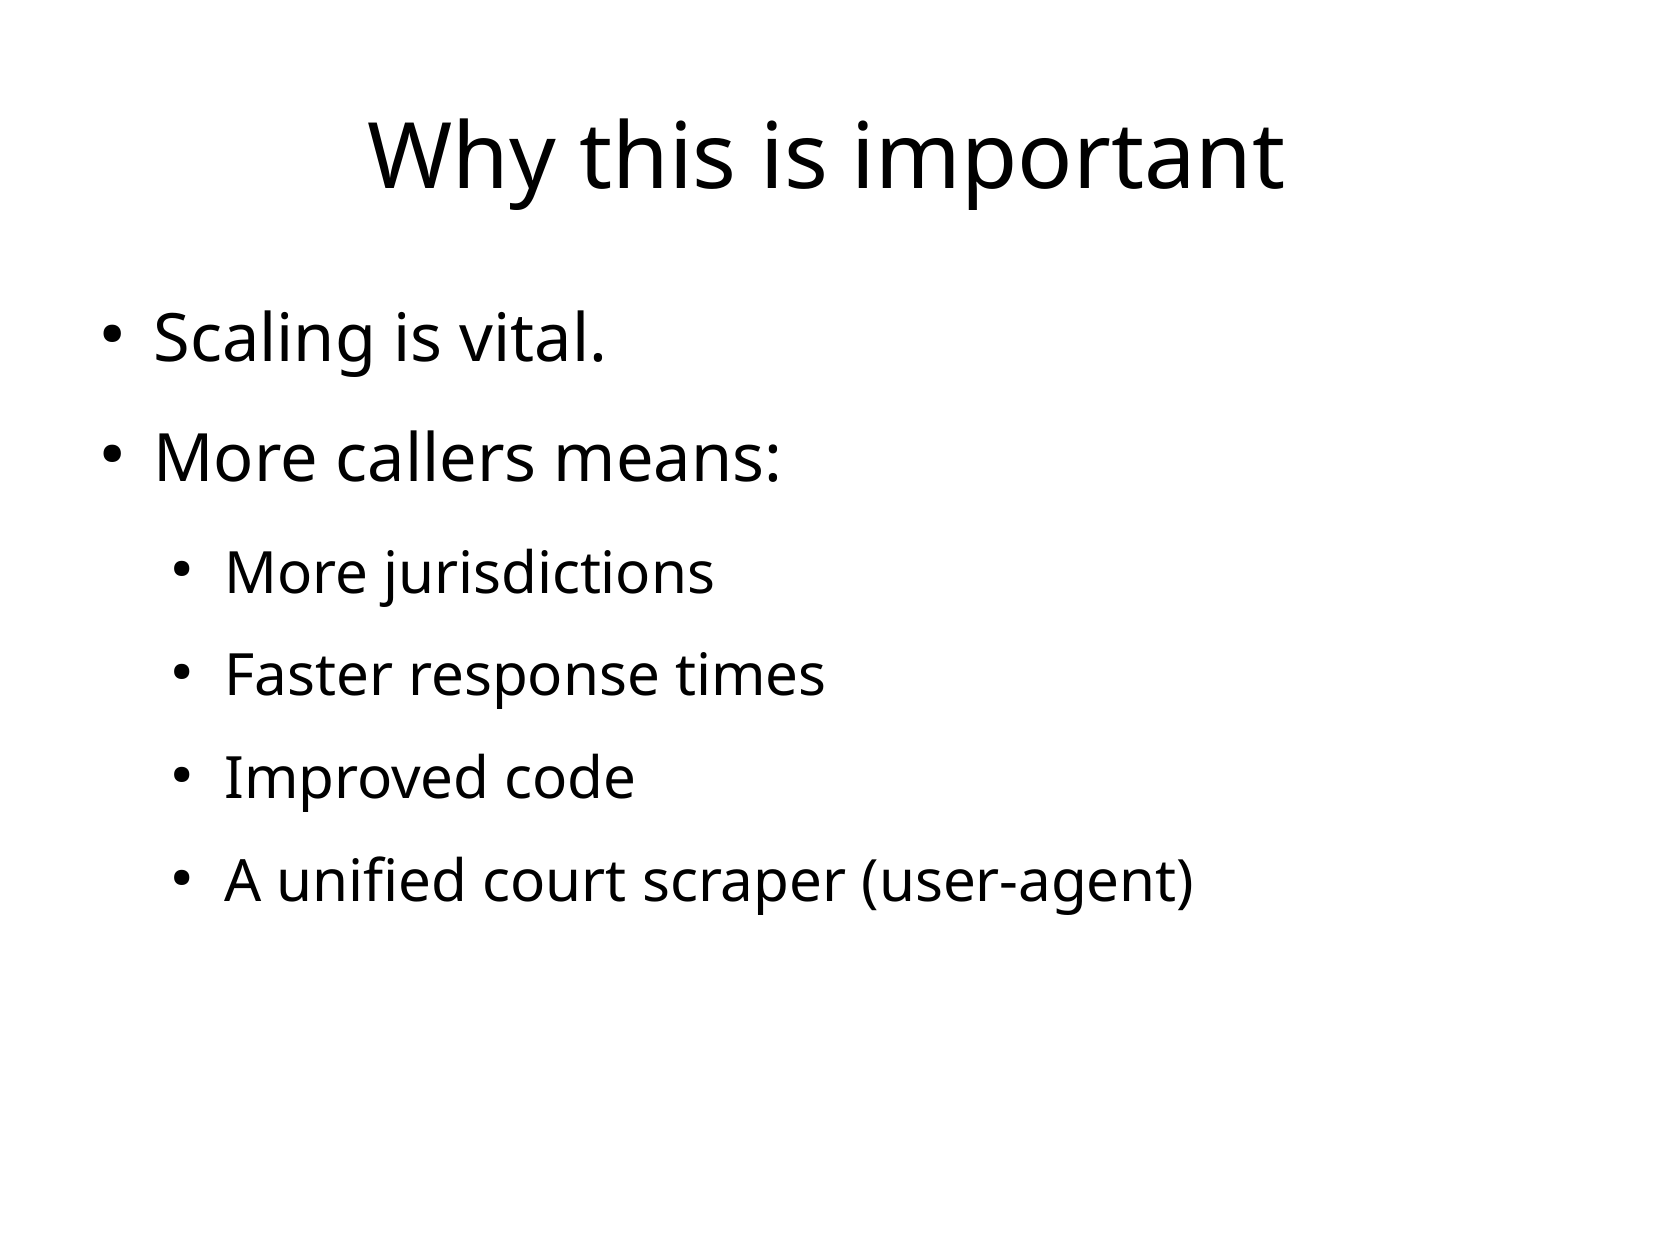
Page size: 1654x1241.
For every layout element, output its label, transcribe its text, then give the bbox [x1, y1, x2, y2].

title Why this is important [82, 56, 1571, 250]
list Scaling is vital. More callers means: More jurisdictions Faster response times Improved code A unified court scraper (user-agent) [82, 290, 1571, 1109]
